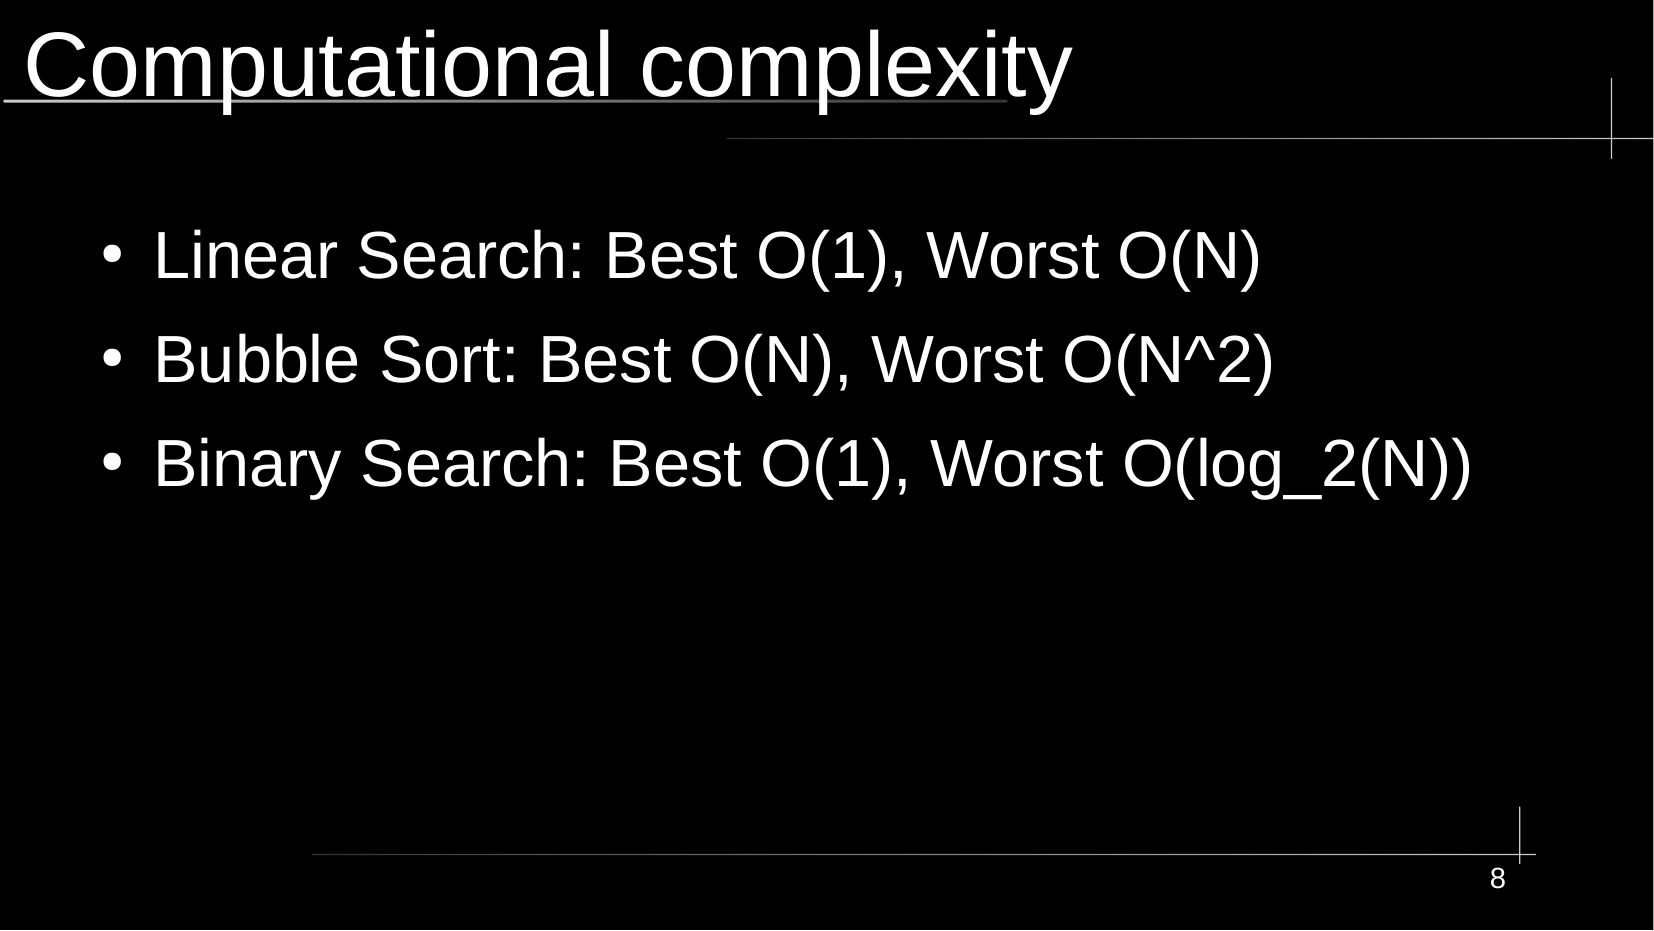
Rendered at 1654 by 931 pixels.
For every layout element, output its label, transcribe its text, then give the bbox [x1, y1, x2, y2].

list Linear Search: Best O(1), Worst O(N) Bubble Sort: Best O(N), Worst O(N^2) Binary Search: Best O(1), Worst O(log_2(N)) [82, 217, 1571, 758]
title Computational complexity [23, 11, 1589, 119]
